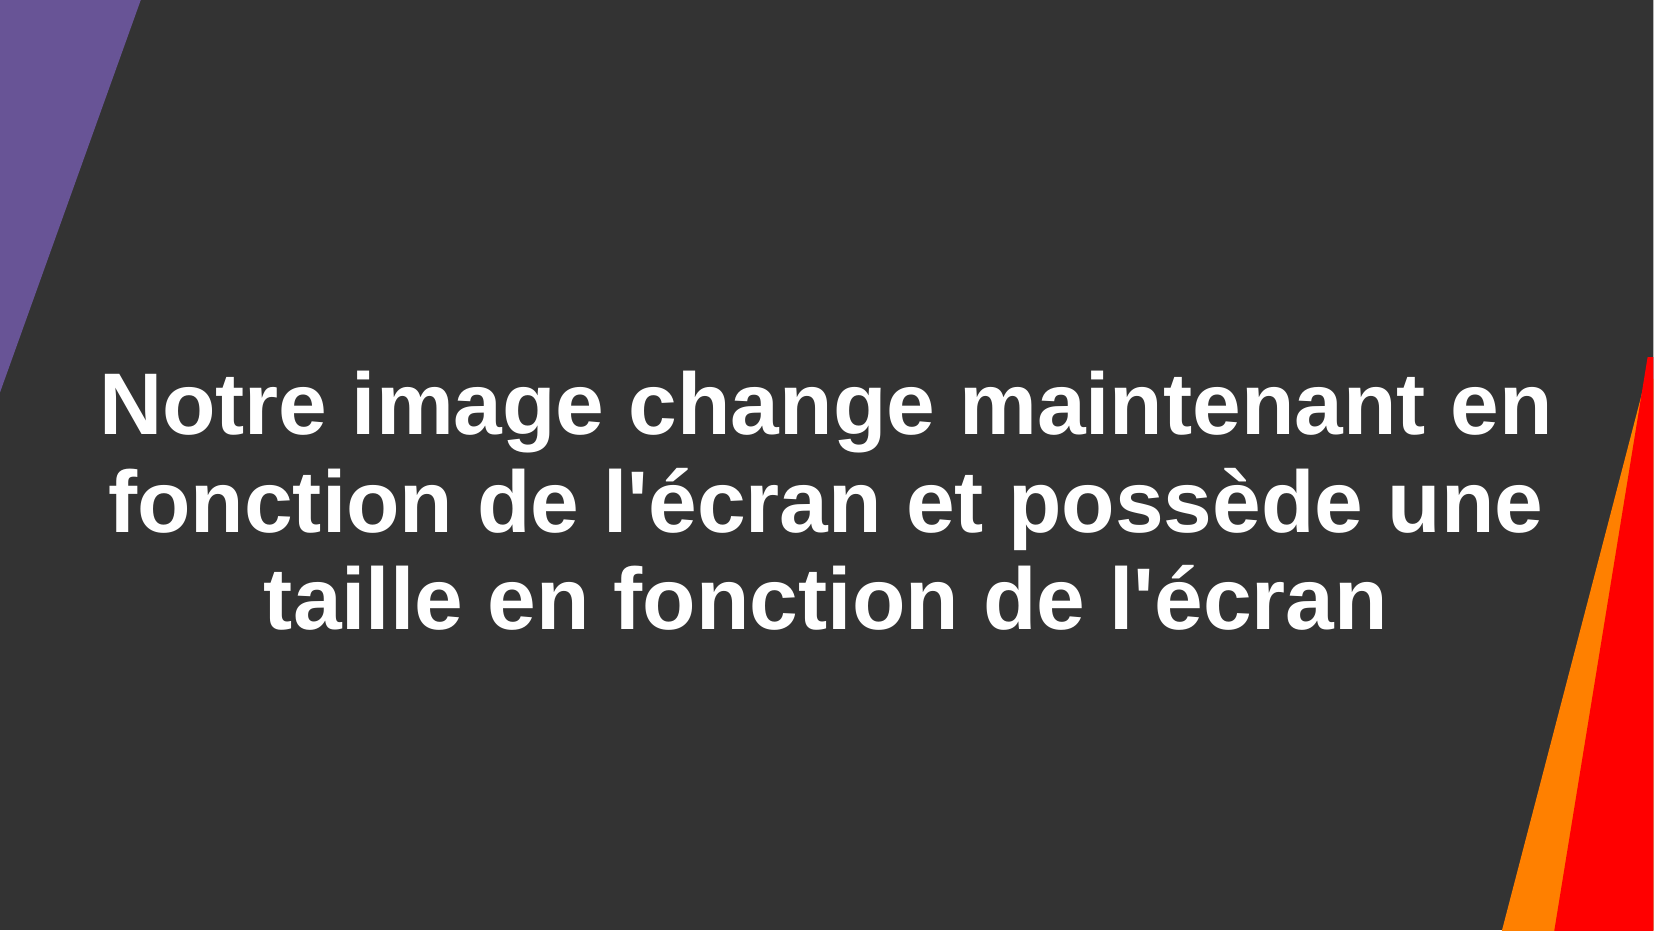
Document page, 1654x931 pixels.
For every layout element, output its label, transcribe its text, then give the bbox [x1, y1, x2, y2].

title Notre image change maintenant en fonction de l'écran et possède une taille en fonction de l'écran [31, 355, 1622, 649]
text_box [0, 0, 141, 393]
text_box [1501, 356, 1654, 931]
